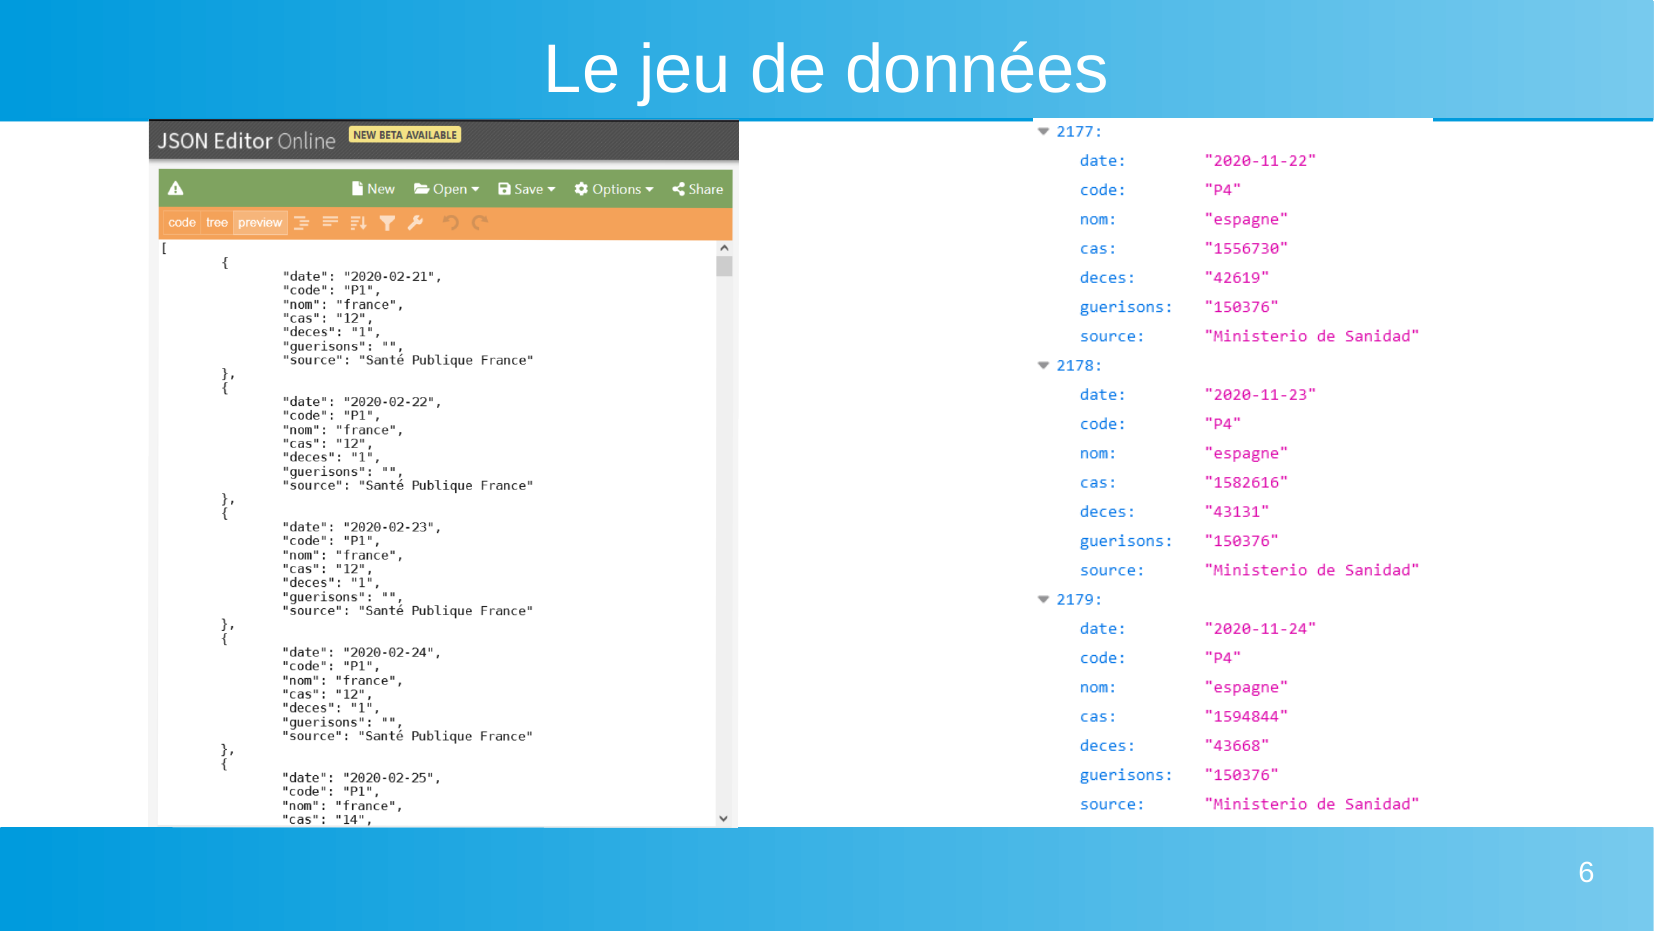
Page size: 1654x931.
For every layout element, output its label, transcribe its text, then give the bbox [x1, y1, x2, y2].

title Le jeu de données [59, 29, 1595, 108]
picture [1033, 118, 1433, 827]
picture [147, 120, 739, 828]
